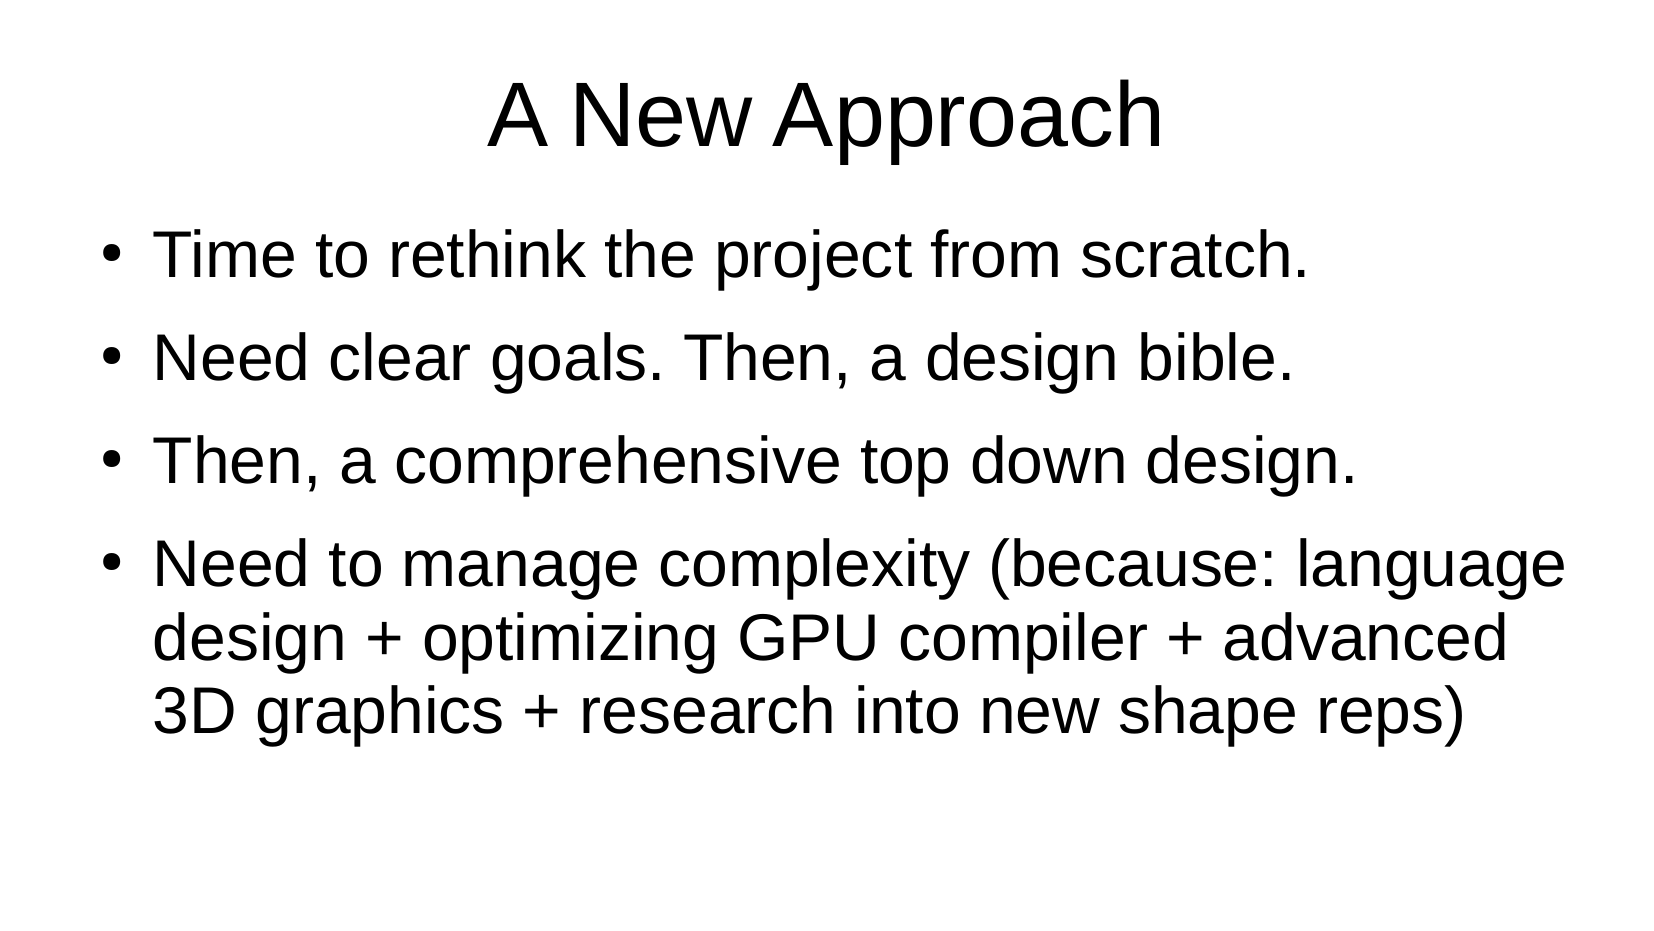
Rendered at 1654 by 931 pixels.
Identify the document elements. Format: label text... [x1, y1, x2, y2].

list Time to rethink the project from scratch. Need clear goals. Then, a design bible. Then, a comprehensive top down design. Need to manage complexity (because: language design + optimizing GPU compiler + advanced 3D graphics + research into new shape reps) [82, 217, 1571, 758]
title A New Approach [82, 37, 1571, 193]
